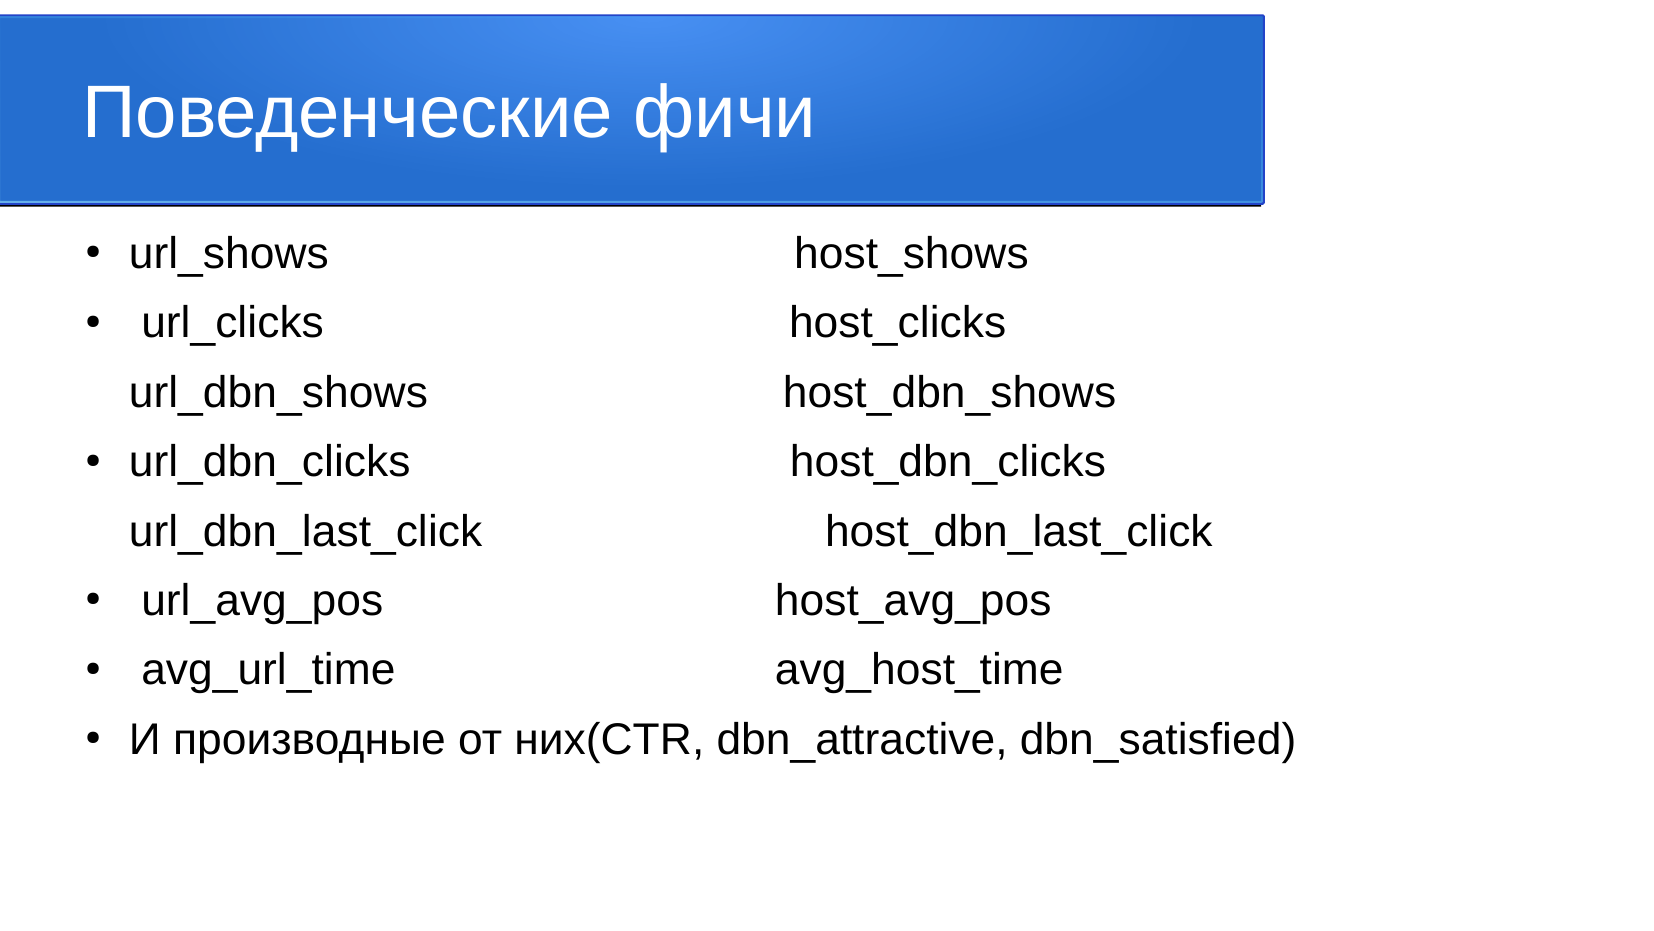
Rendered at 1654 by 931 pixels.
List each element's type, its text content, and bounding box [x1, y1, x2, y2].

title Поведенческие фичи [82, 35, 1235, 189]
list url_shows host_shows url_clicks host_clicks url_dbn_shows host_dbn_shows url_dbn_clicks host_dbn_clicks url_dbn_last_click host_dbn_last_click url_avg_pos host_avg_pos avg_url_time avg_host_time И производные от них(CTR, dbn_attractive, dbn_satisfied) [70, 228, 1560, 768]
